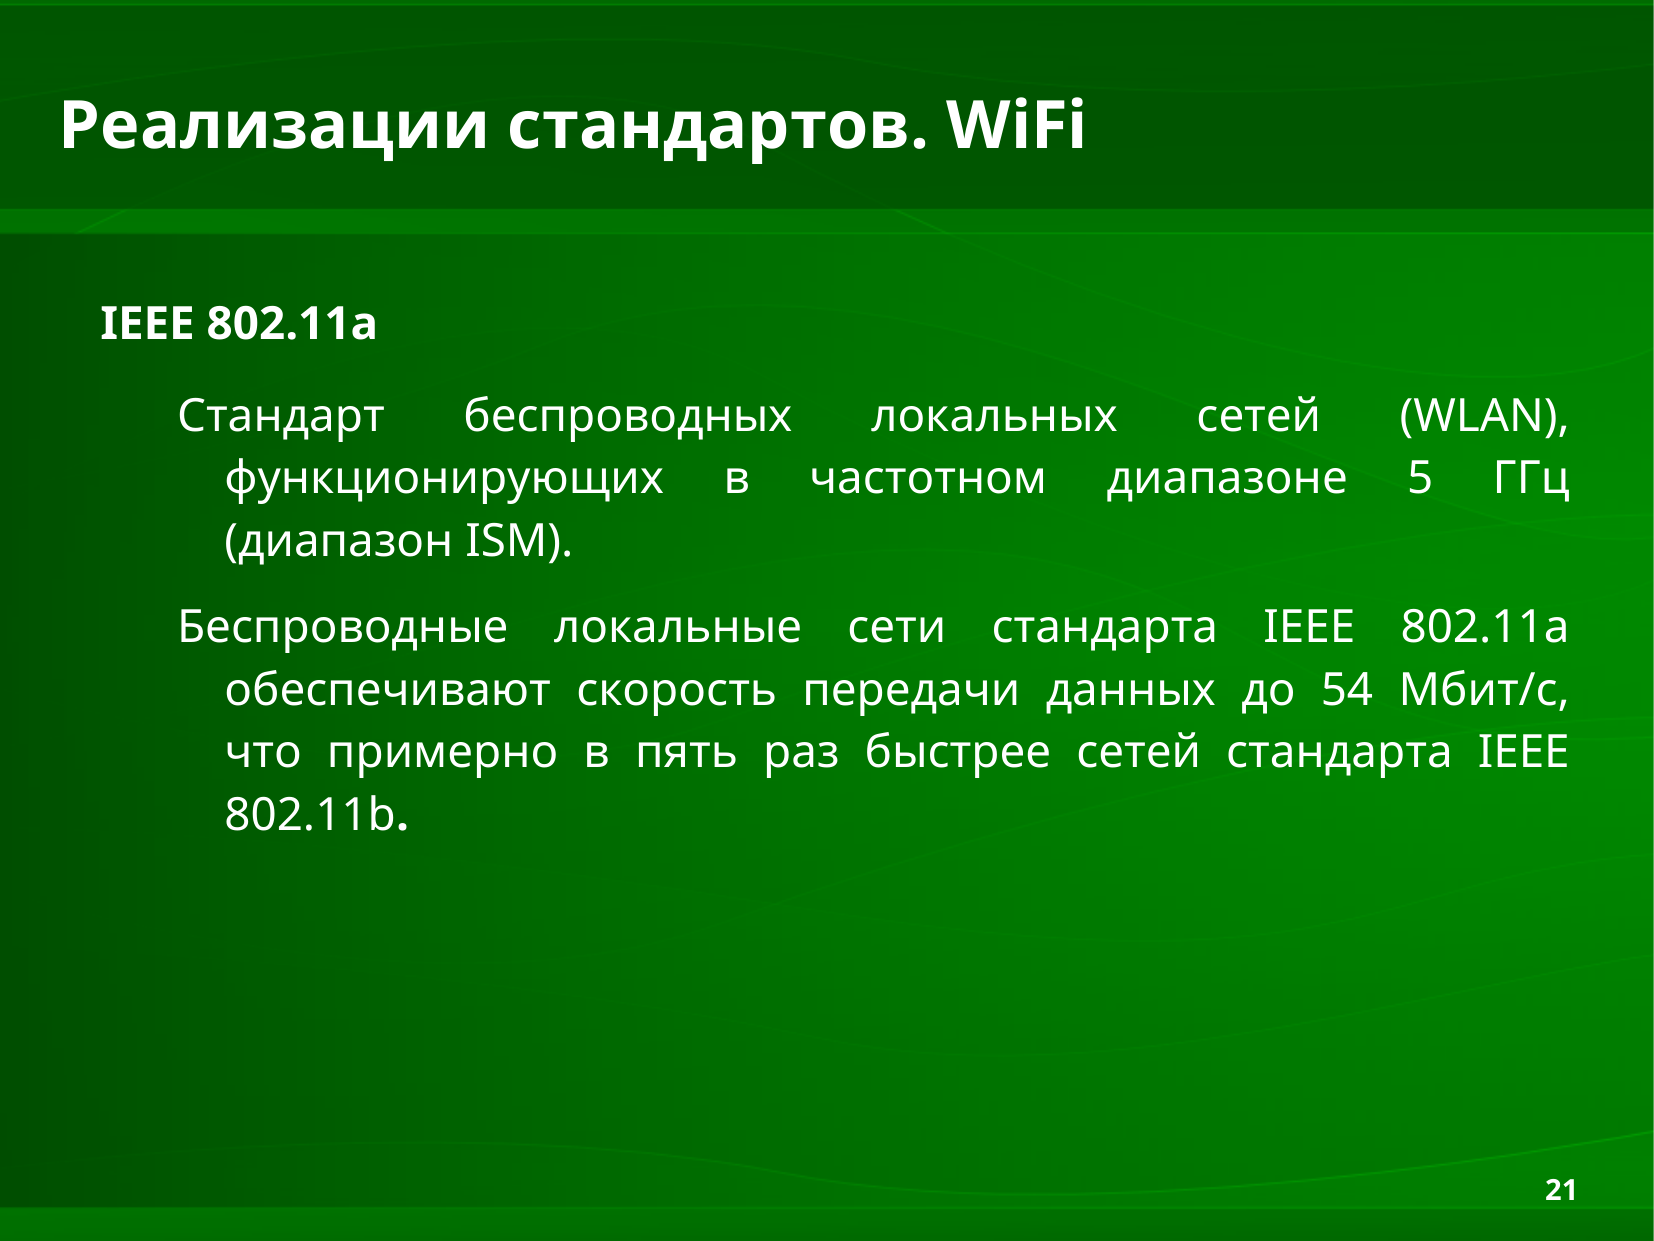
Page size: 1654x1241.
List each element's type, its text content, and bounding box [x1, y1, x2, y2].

picture [0, 0, 1654, 1241]
title Реализации стандартов. WiFi [23, 8, 1625, 237]
list IEEE 802.11a Cтандарт беспроводных локальных сетей (WLAN), функционирующих в частотном диапазоне 5 ГГц (диапазон ISM). Беспроводные локальные сети стандарта IEEE 802.11a обеспечивают скорость передачи данных до 54 Мбит/с, что примерно в пять раз быстрее сетей стандарта IEEE 802.11b. [82, 290, 1571, 1123]
